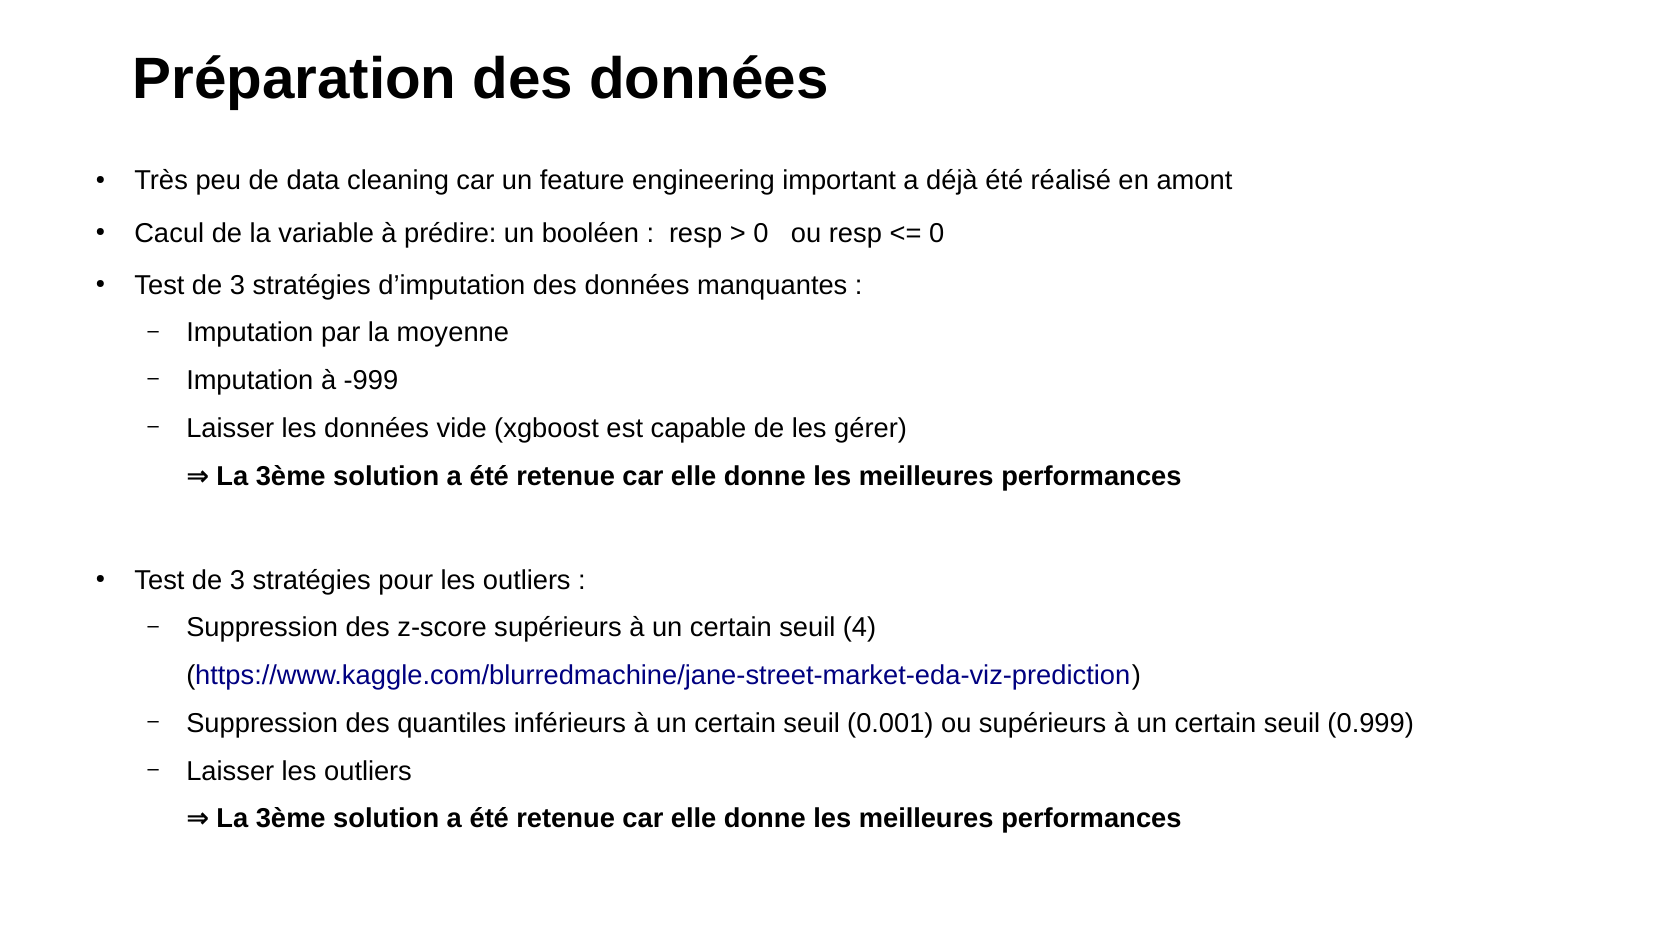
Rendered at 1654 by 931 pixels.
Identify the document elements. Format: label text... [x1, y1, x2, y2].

list Très peu de data cleaning car un feature engineering important a déjà été réalisé en amont Cacul de la variable à prédire: un booléen : resp > 0 ou resp <= 0 Test de 3 stratégies d’imputation des données manquantes : Imputation par la moyenne Imputation à -999 Laisser les données vide (xgboost est capable de les gérer) ⇒ La 3ème solution a été retenue car elle donne les meilleures performances Test de 3 stratégies pour les outliers : Suppression des z-score supérieurs à un certain seuil (4) (https://www.kaggle.com/blurredmachine/jane-street-market-eda-viz-prediction) Suppression des quantiles inférieurs à un certain seuil (0.001) ou supérieurs à un certain seuil (0.999) Laisser les outliers ⇒ La 3ème solution a été retenue car elle donne les meilleures performances [82, 165, 1571, 839]
text_box Préparation des données [118, 38, 1066, 119]
